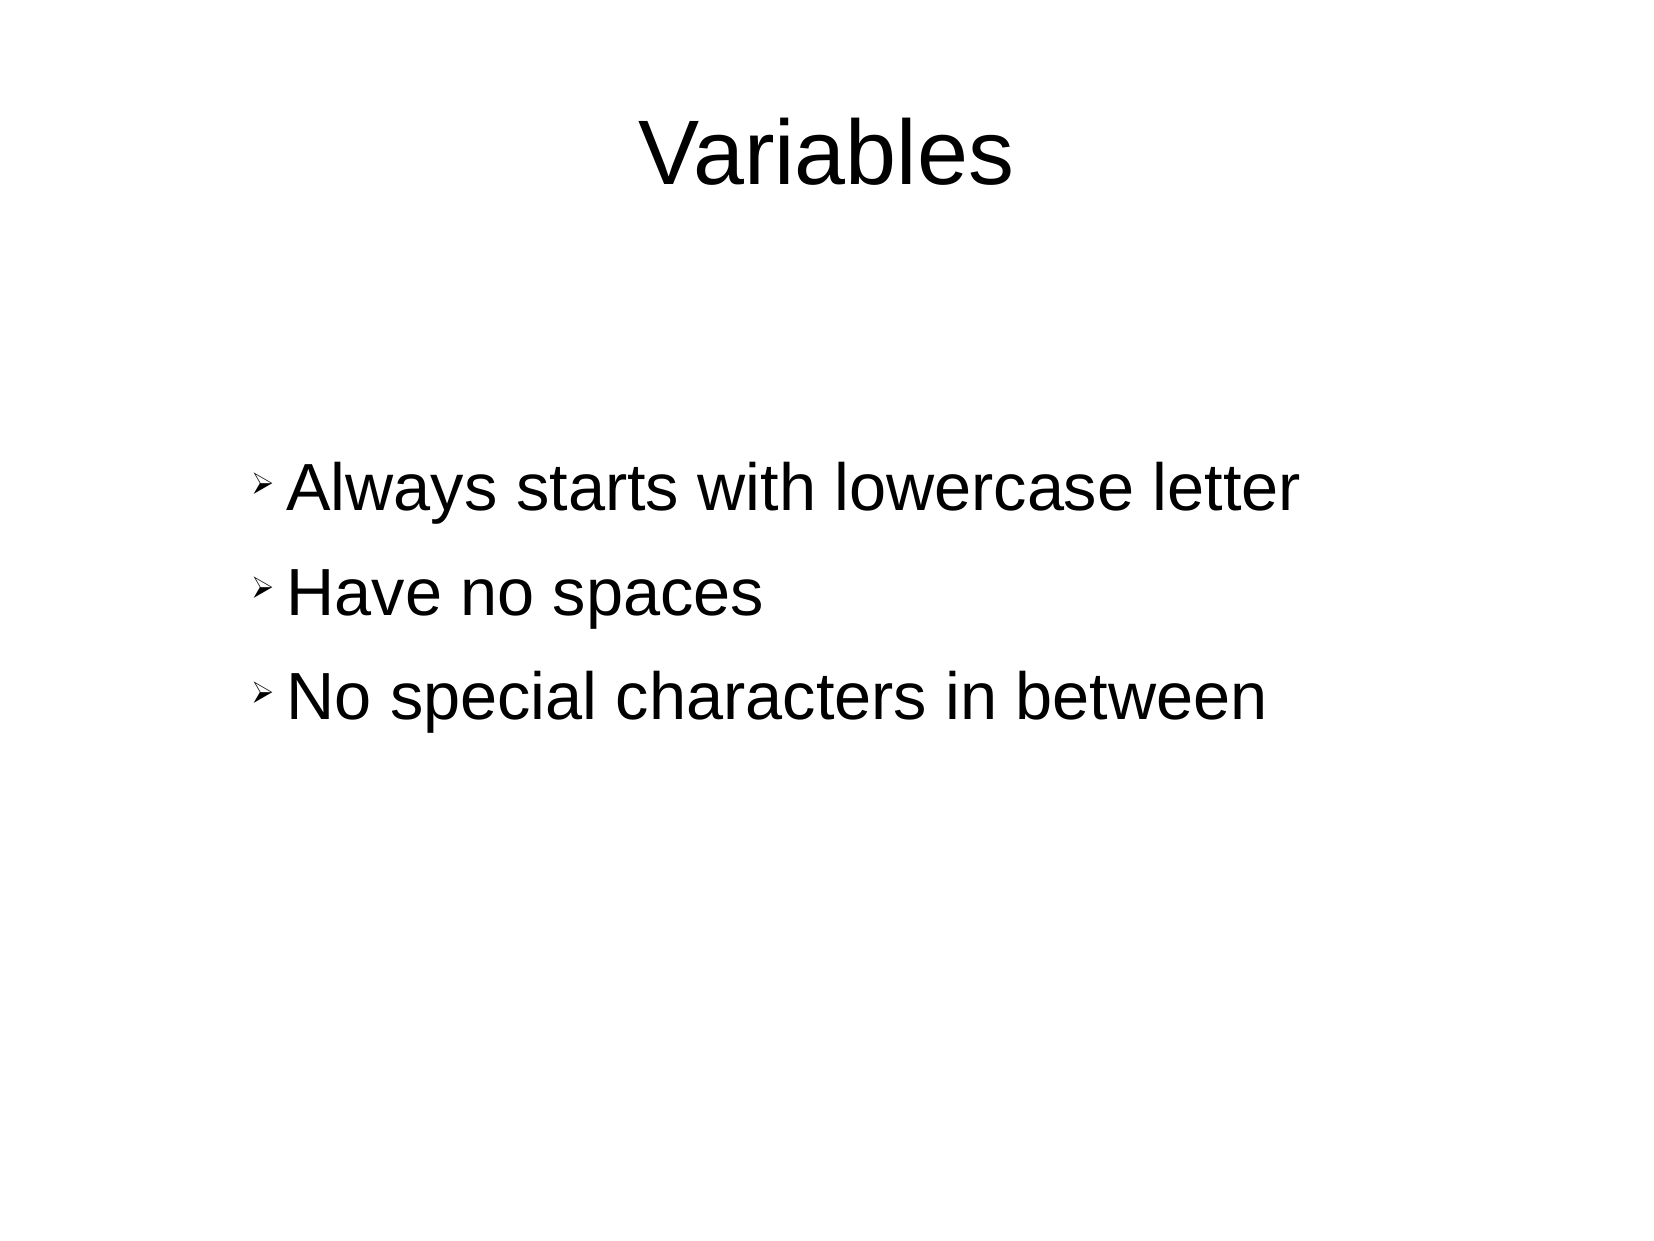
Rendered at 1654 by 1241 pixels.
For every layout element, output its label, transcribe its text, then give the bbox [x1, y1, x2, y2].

text_box Always starts with lowercase letter Have no spaces No special characters in between [236, 442, 1406, 742]
title Variables [82, 49, 1571, 257]
